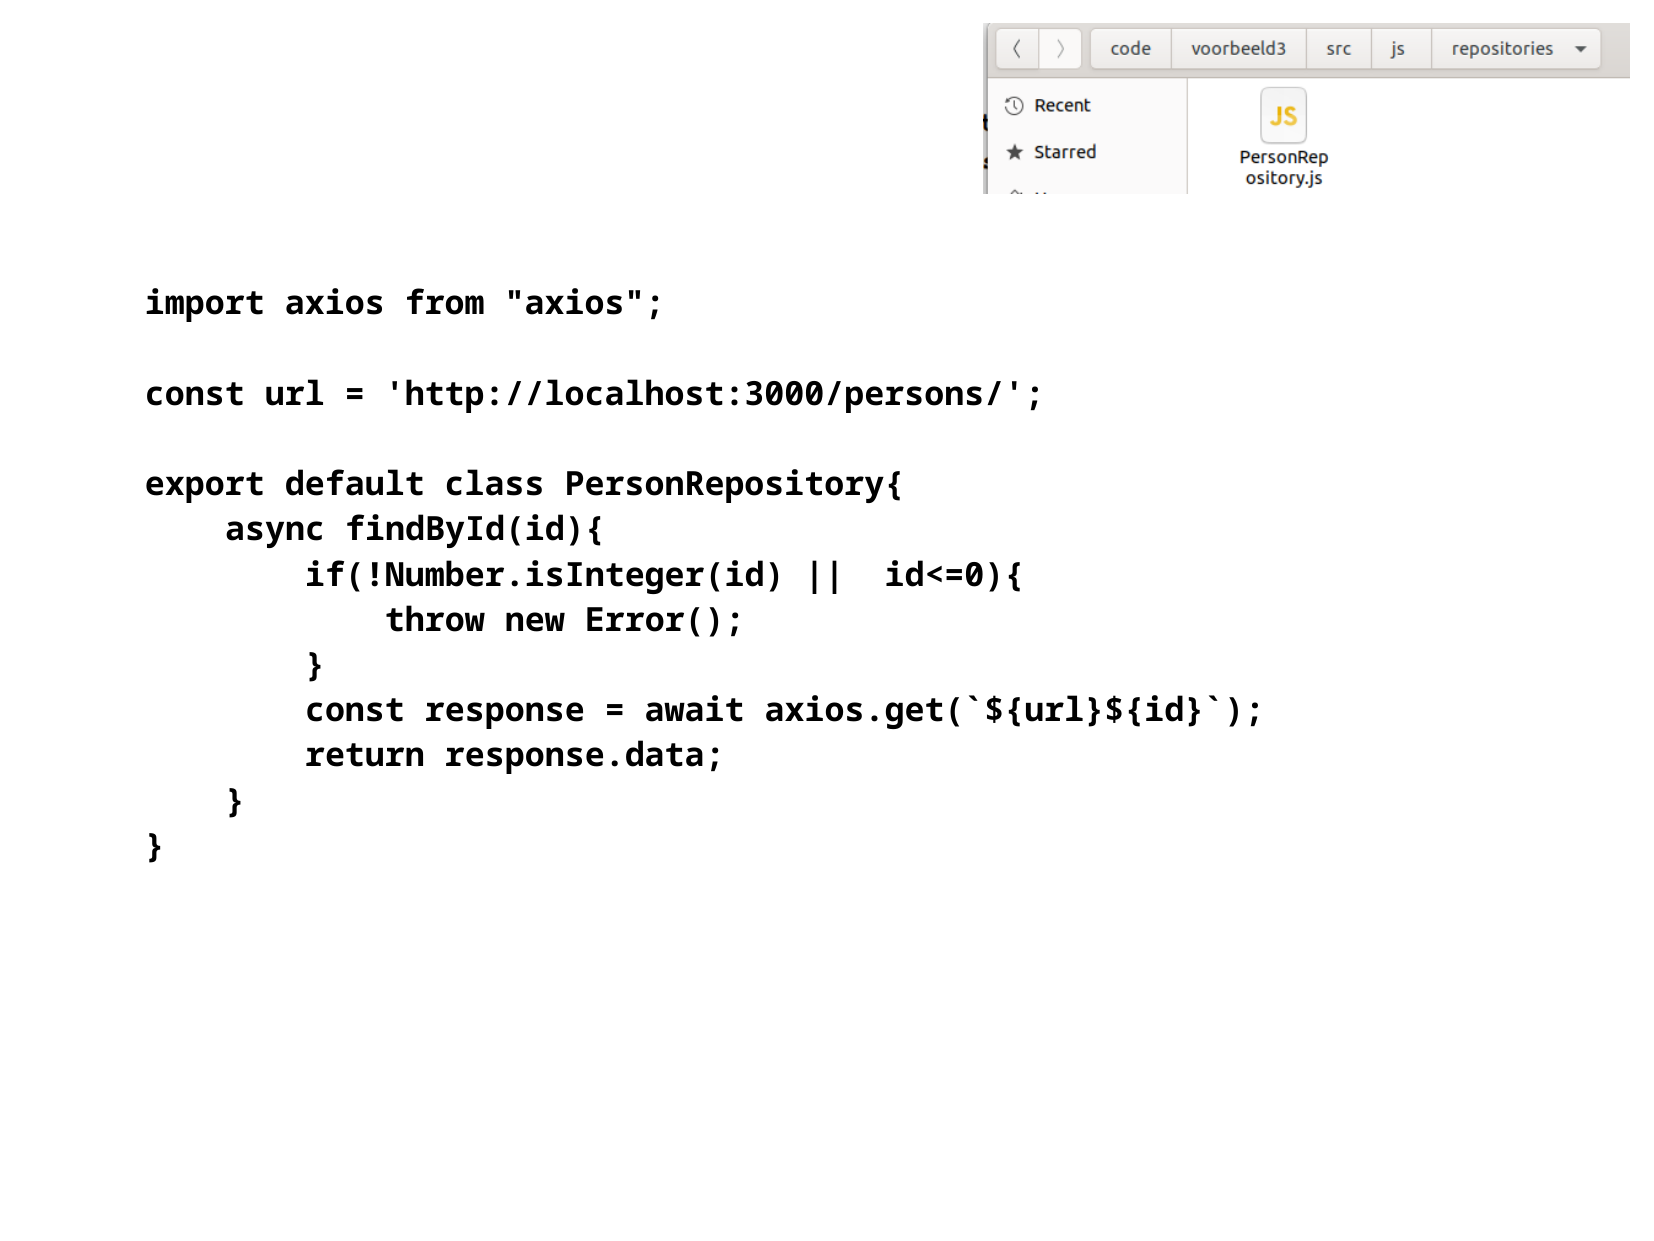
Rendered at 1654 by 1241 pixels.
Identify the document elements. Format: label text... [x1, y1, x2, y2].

picture [983, 23, 1630, 195]
text_box import axios from "axios"; const url = 'http://localhost:3000/persons/'; export default class PersonRepository{ async findById(id){ if(!Number.isInteger(id) || id<=0){ throw new Error(); } const response = await axios.get(`${url}${id}`); return response.data; } } [130, 271, 1465, 1003]
